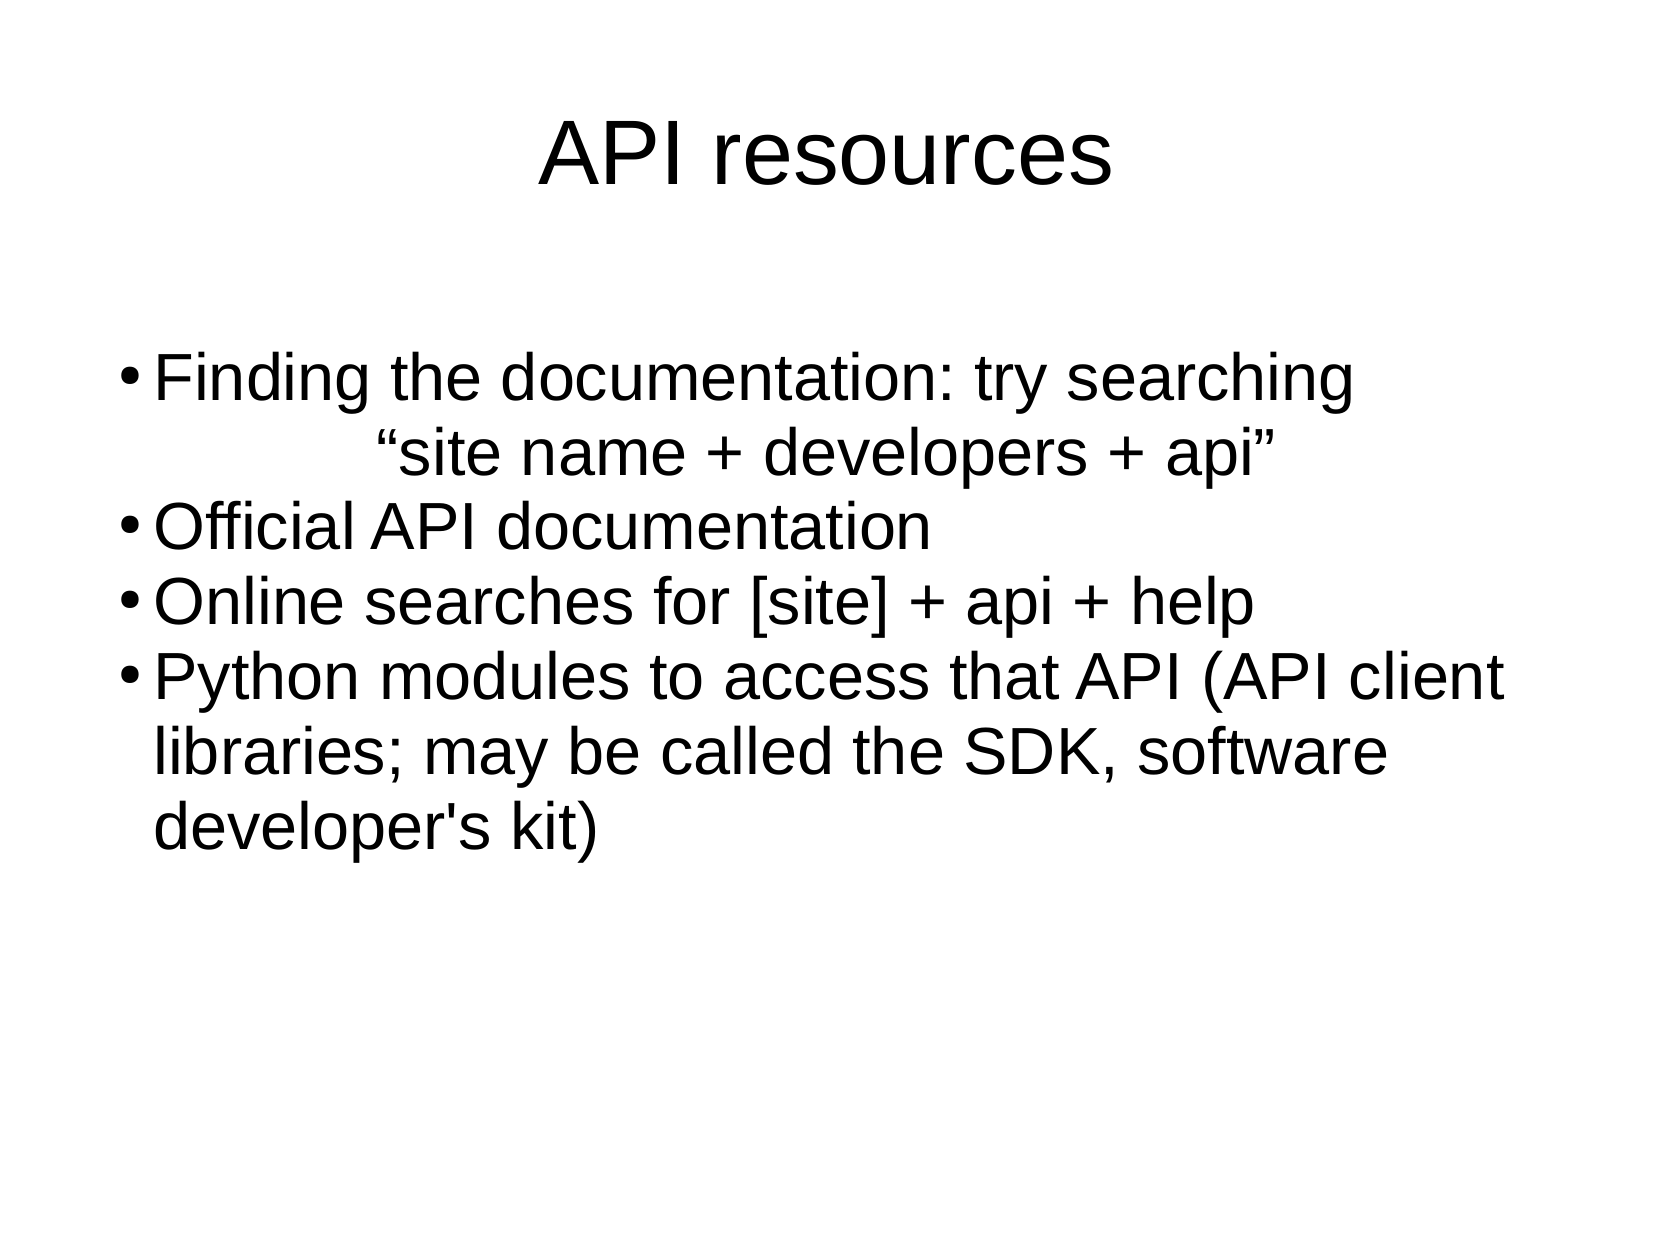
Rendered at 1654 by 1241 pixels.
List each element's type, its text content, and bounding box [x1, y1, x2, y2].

title API resources [82, 49, 1571, 257]
subtitle Finding the documentation: try searching “site name + developers + api” Official API documentation Online searches for [site] + api + help Python modules to access that API (API client libraries; may be called the SDK, software developer's kit) [82, 340, 1571, 1196]
